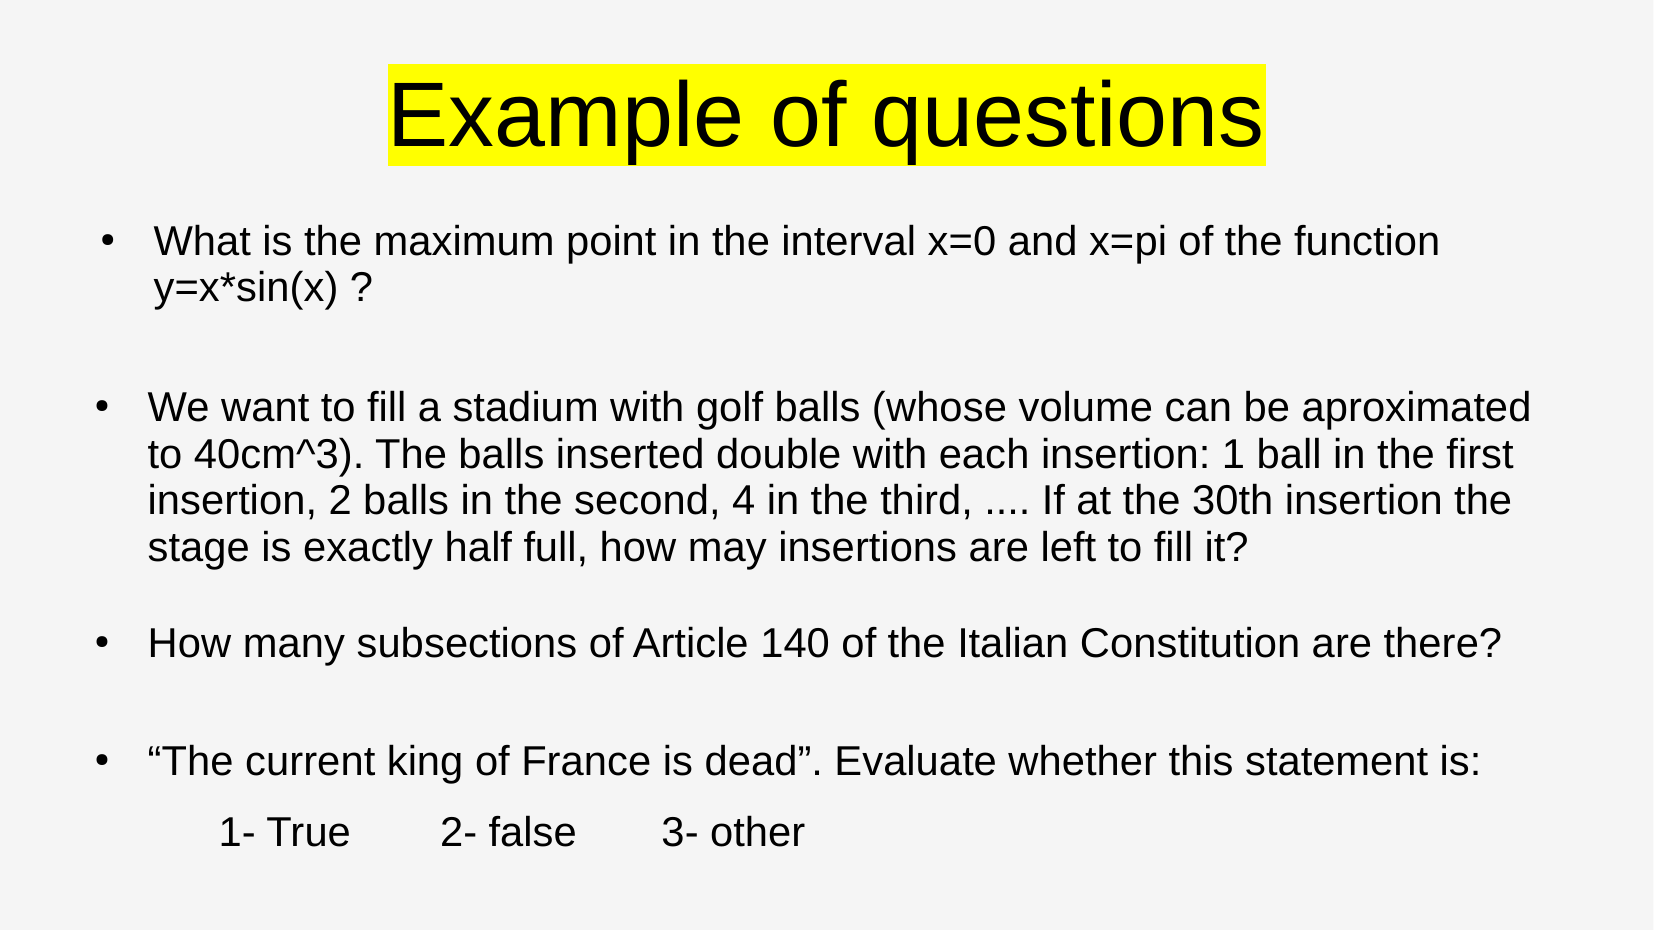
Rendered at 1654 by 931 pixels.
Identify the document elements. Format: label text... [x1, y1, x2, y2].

list “The current king of France is dead”. Evaluate whether this statement is: 1- True 2- false 3- other [76, 738, 1565, 875]
list What is the maximum point in the interval x=0 and x=pi of the function y=x*sin(x) ? [82, 217, 1571, 325]
list We want to fill a stadium with golf balls (whose volume can be aproximated to 40cm^3). The balls inserted double with each insertion: 1 ball in the first insertion, 2 balls in the second, 4 in the third, .... If at the 30th insertion the stage is exactly half full, how may insertions are left to fill it? [76, 383, 1565, 580]
list How many subsections of Article 140 of the Italian Constitution are there? [76, 620, 1565, 698]
title Example of questions [82, 37, 1571, 193]
